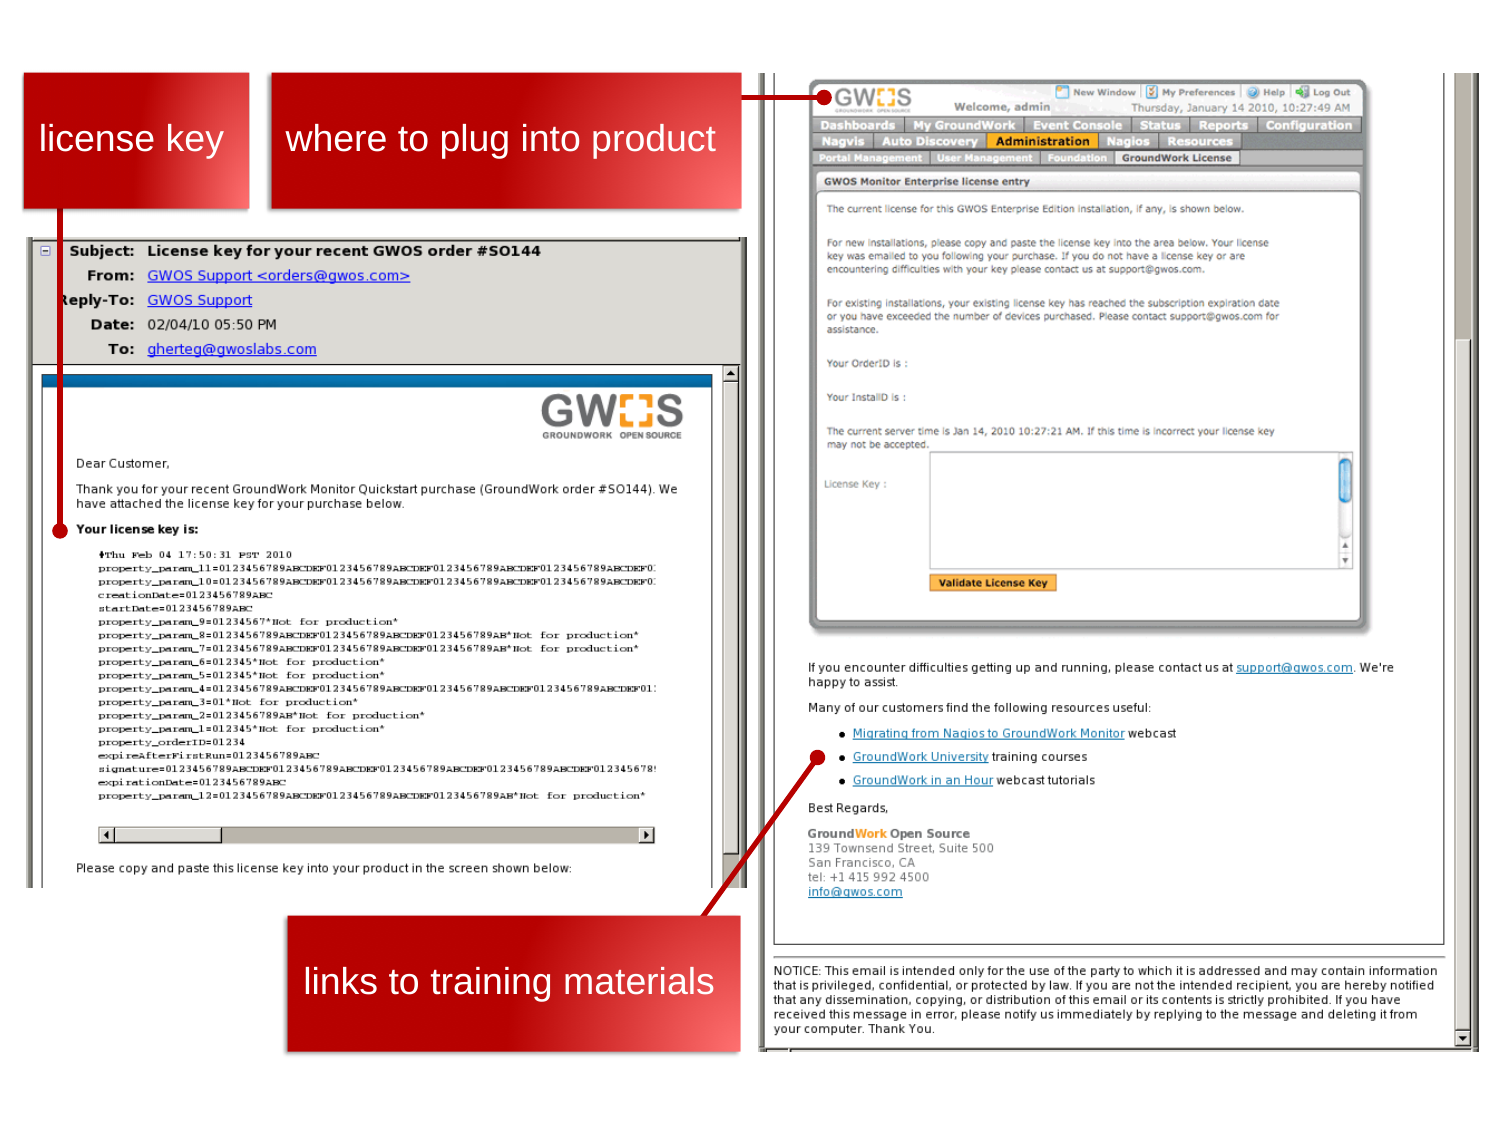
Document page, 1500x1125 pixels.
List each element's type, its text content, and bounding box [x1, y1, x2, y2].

text_box links to training materials [288, 915, 741, 1052]
text_box license key [24, 72, 249, 209]
picture [758, 73, 1479, 1052]
picture [278, 910, 744, 1061]
picture [19, 67, 251, 218]
picture [261, 67, 745, 218]
picture [728, 862, 747, 888]
text_box where to plug into product [270, 72, 741, 209]
picture [26, 237, 747, 888]
